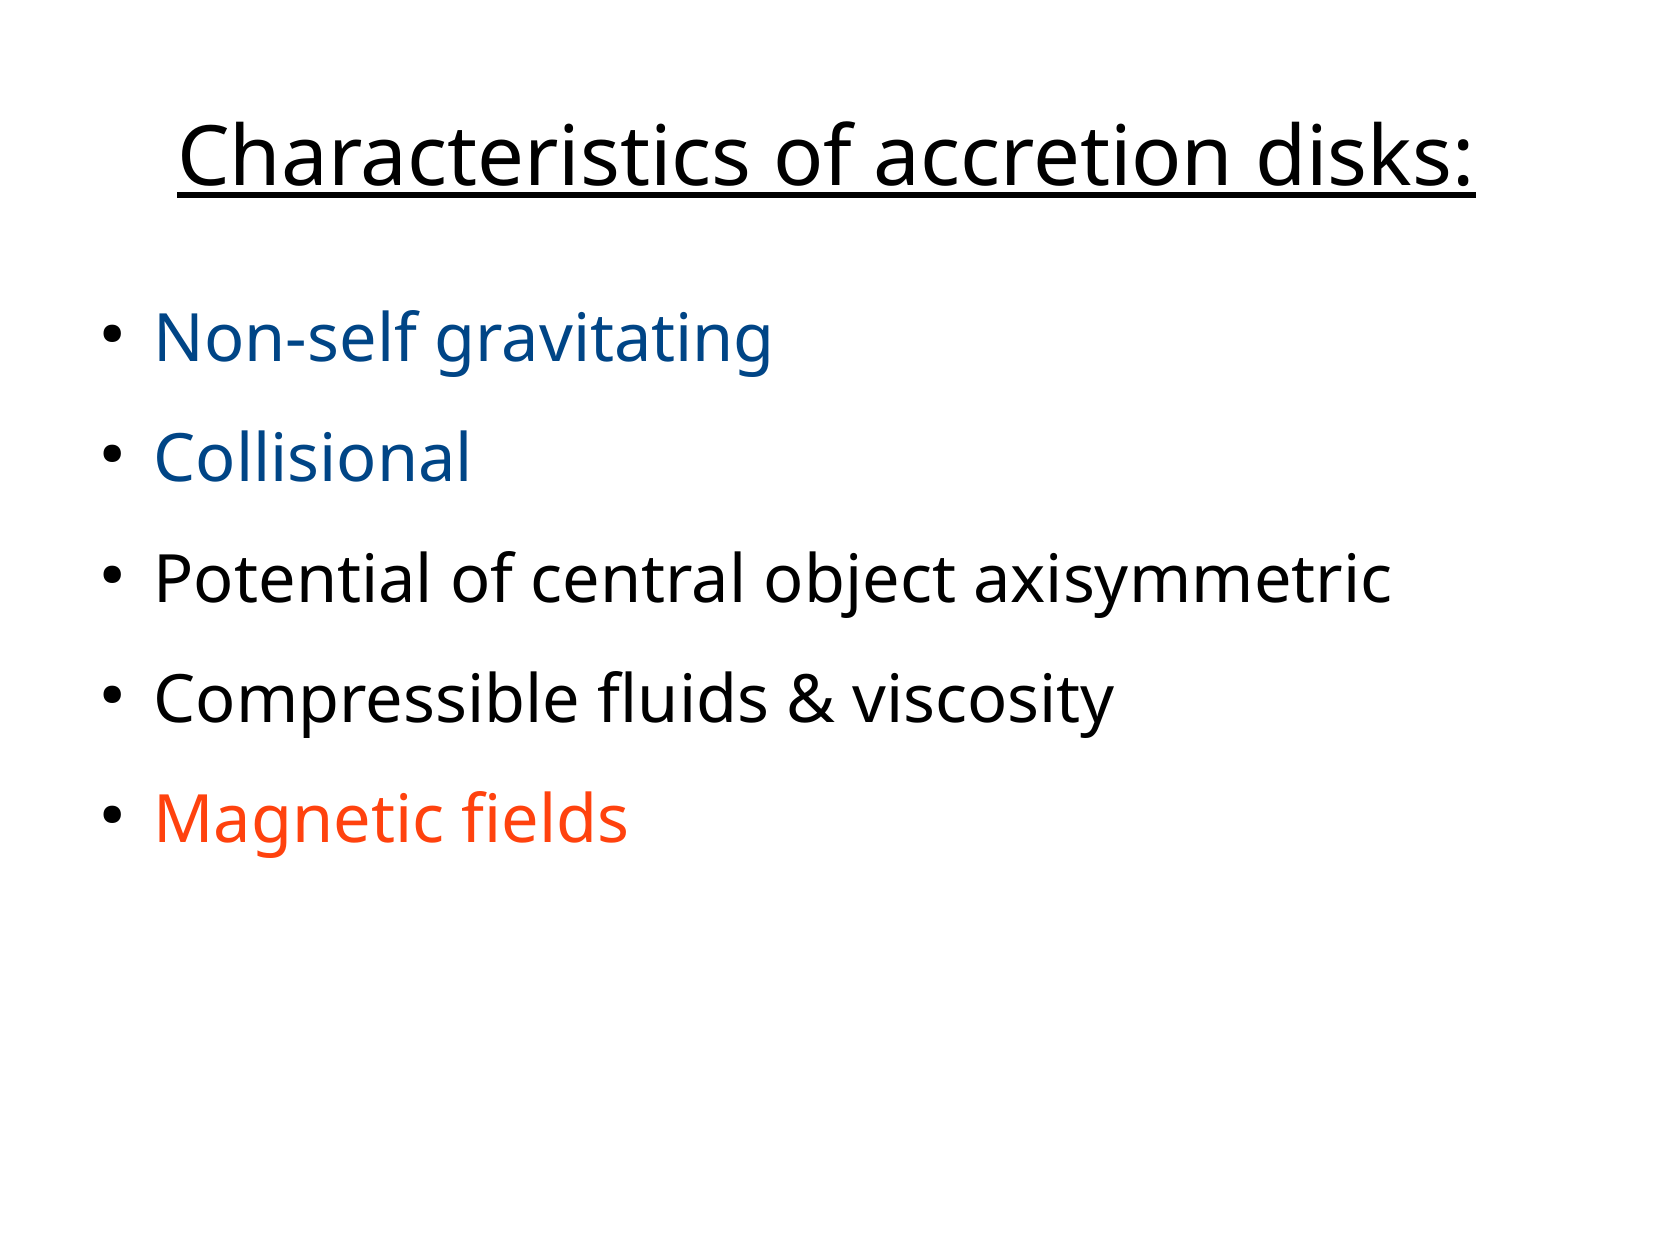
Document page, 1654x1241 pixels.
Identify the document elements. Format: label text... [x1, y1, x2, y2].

title Characteristics of accretion disks: [82, 49, 1571, 257]
list Non-self gravitating Collisional Potential of central object axisymmetric Compressible fluids & viscosity Magnetic fields [82, 290, 1571, 1010]
